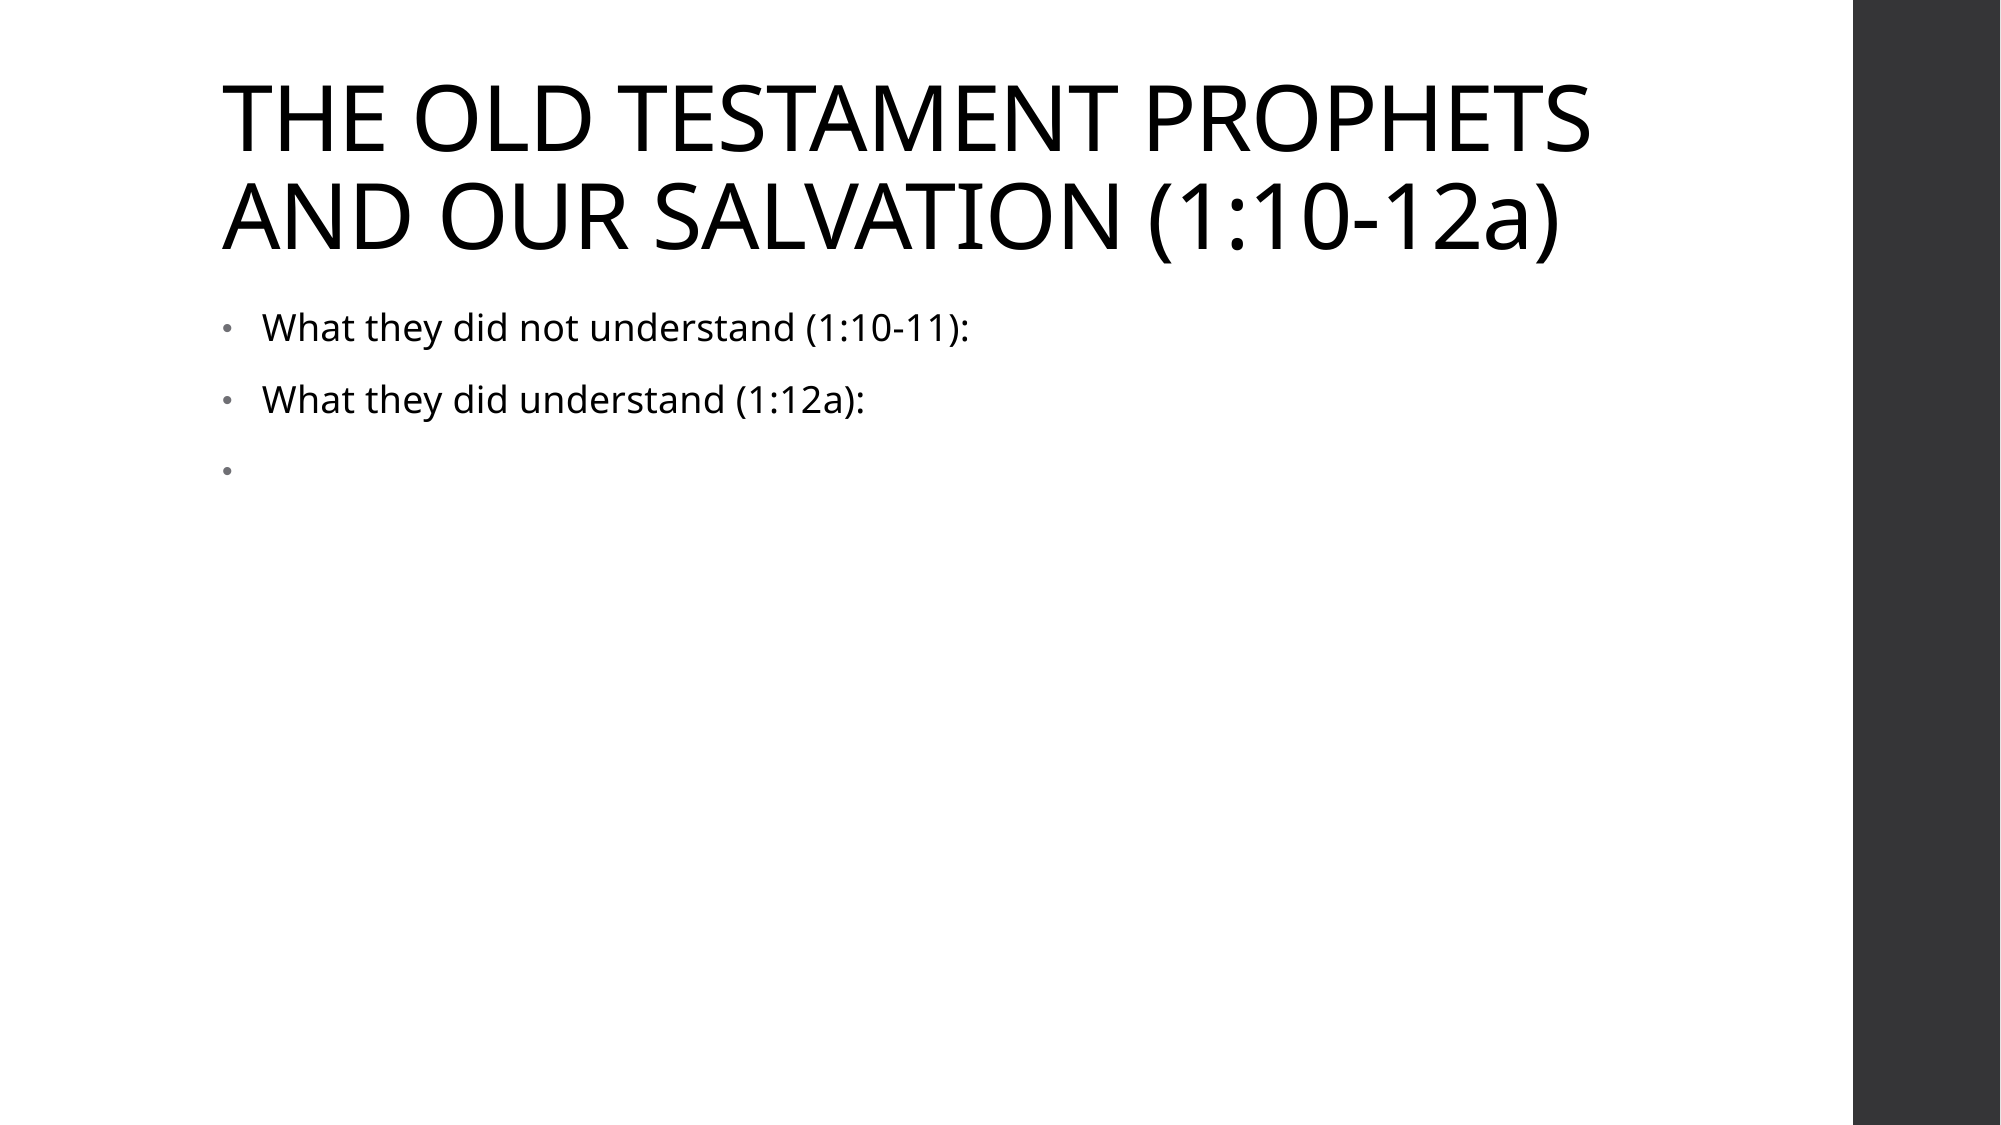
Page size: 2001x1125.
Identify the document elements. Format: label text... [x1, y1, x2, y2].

title THE OLD TESTAMENT PROPHETS AND OUR SALVATION (1:10-12a) [206, 60, 1797, 278]
list What they did not understand (1:10-11): What they did understand (1:12a): [206, 299, 1617, 1014]
